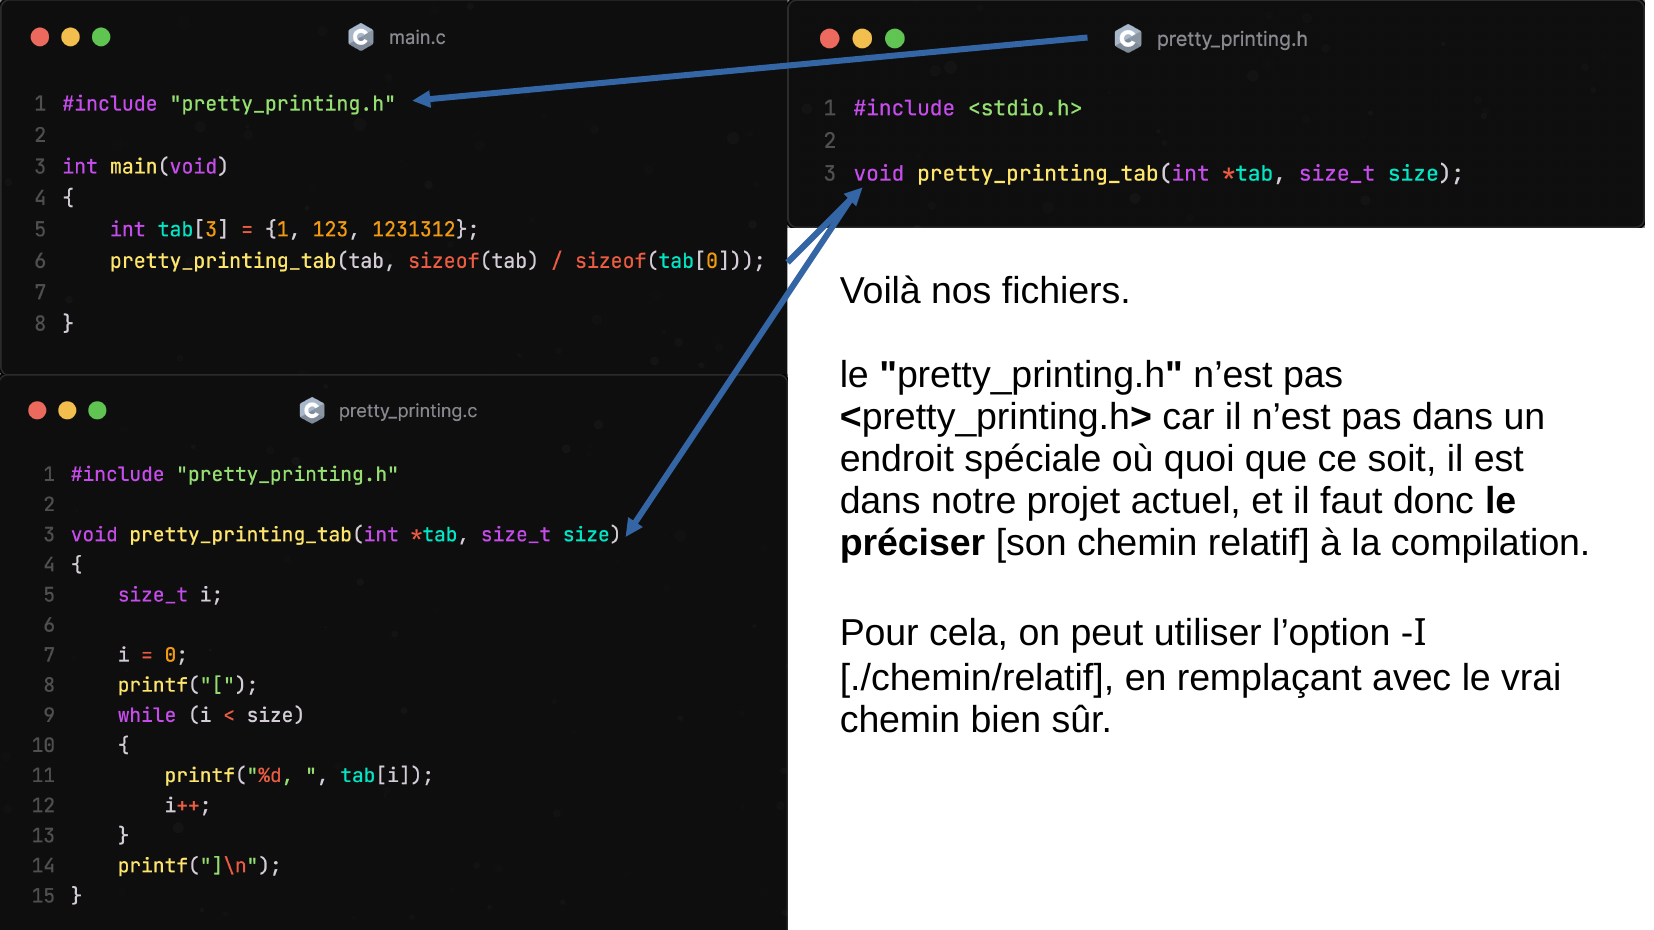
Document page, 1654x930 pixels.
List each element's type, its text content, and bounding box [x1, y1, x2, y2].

text_box Voilà nos fichiers. le "pretty_printing.h" n’est pas <pretty_printing.h> car il n’est pas dans un endroit spéciale où quoi que ce soit, il est dans notre projet actuel, et il faut donc le préciser [son chemin relatif] à la compilation. Pour cela, on peut utiliser l’option -I [./chemin/relatif], en remplaçant avec le vrai chemin bien sûr. [825, 262, 1613, 901]
picture [0, 0, 1645, 930]
